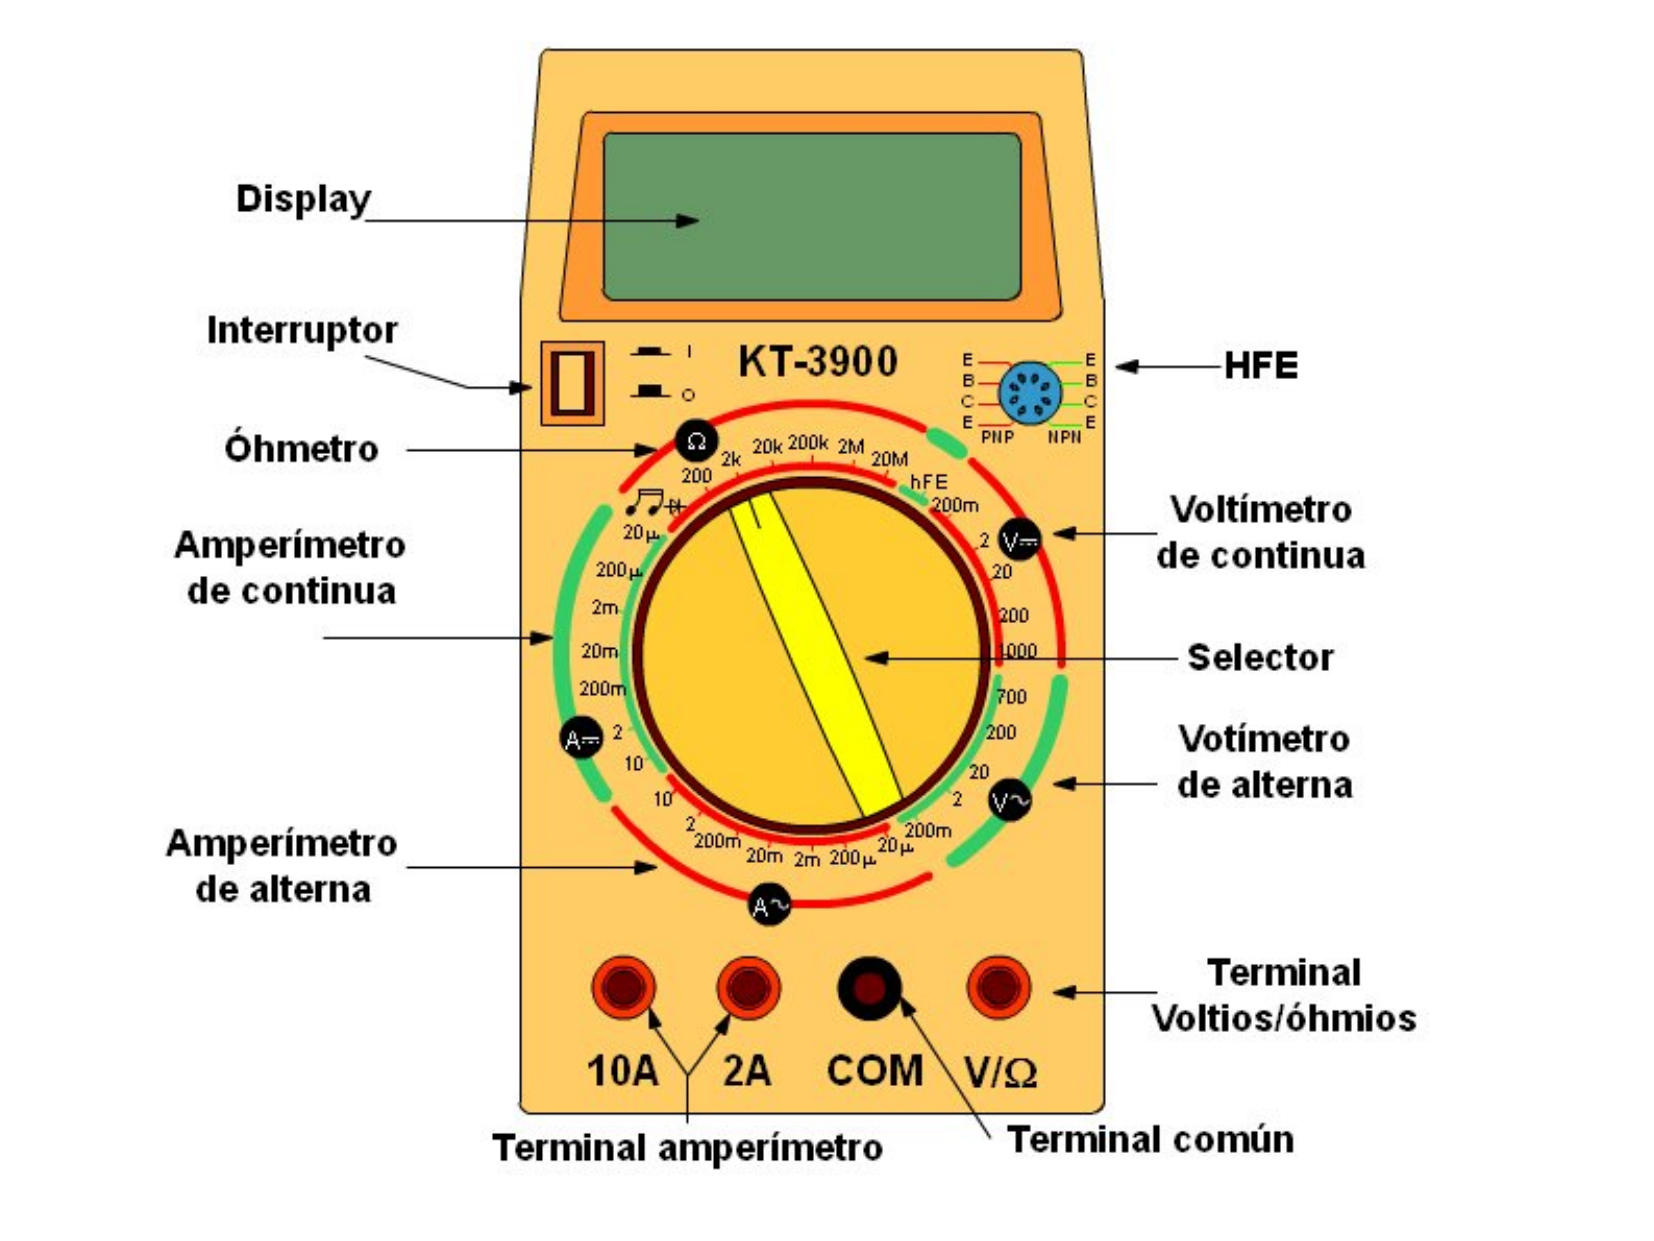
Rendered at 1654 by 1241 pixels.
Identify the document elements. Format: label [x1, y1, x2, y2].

picture [147, 41, 1429, 1182]
